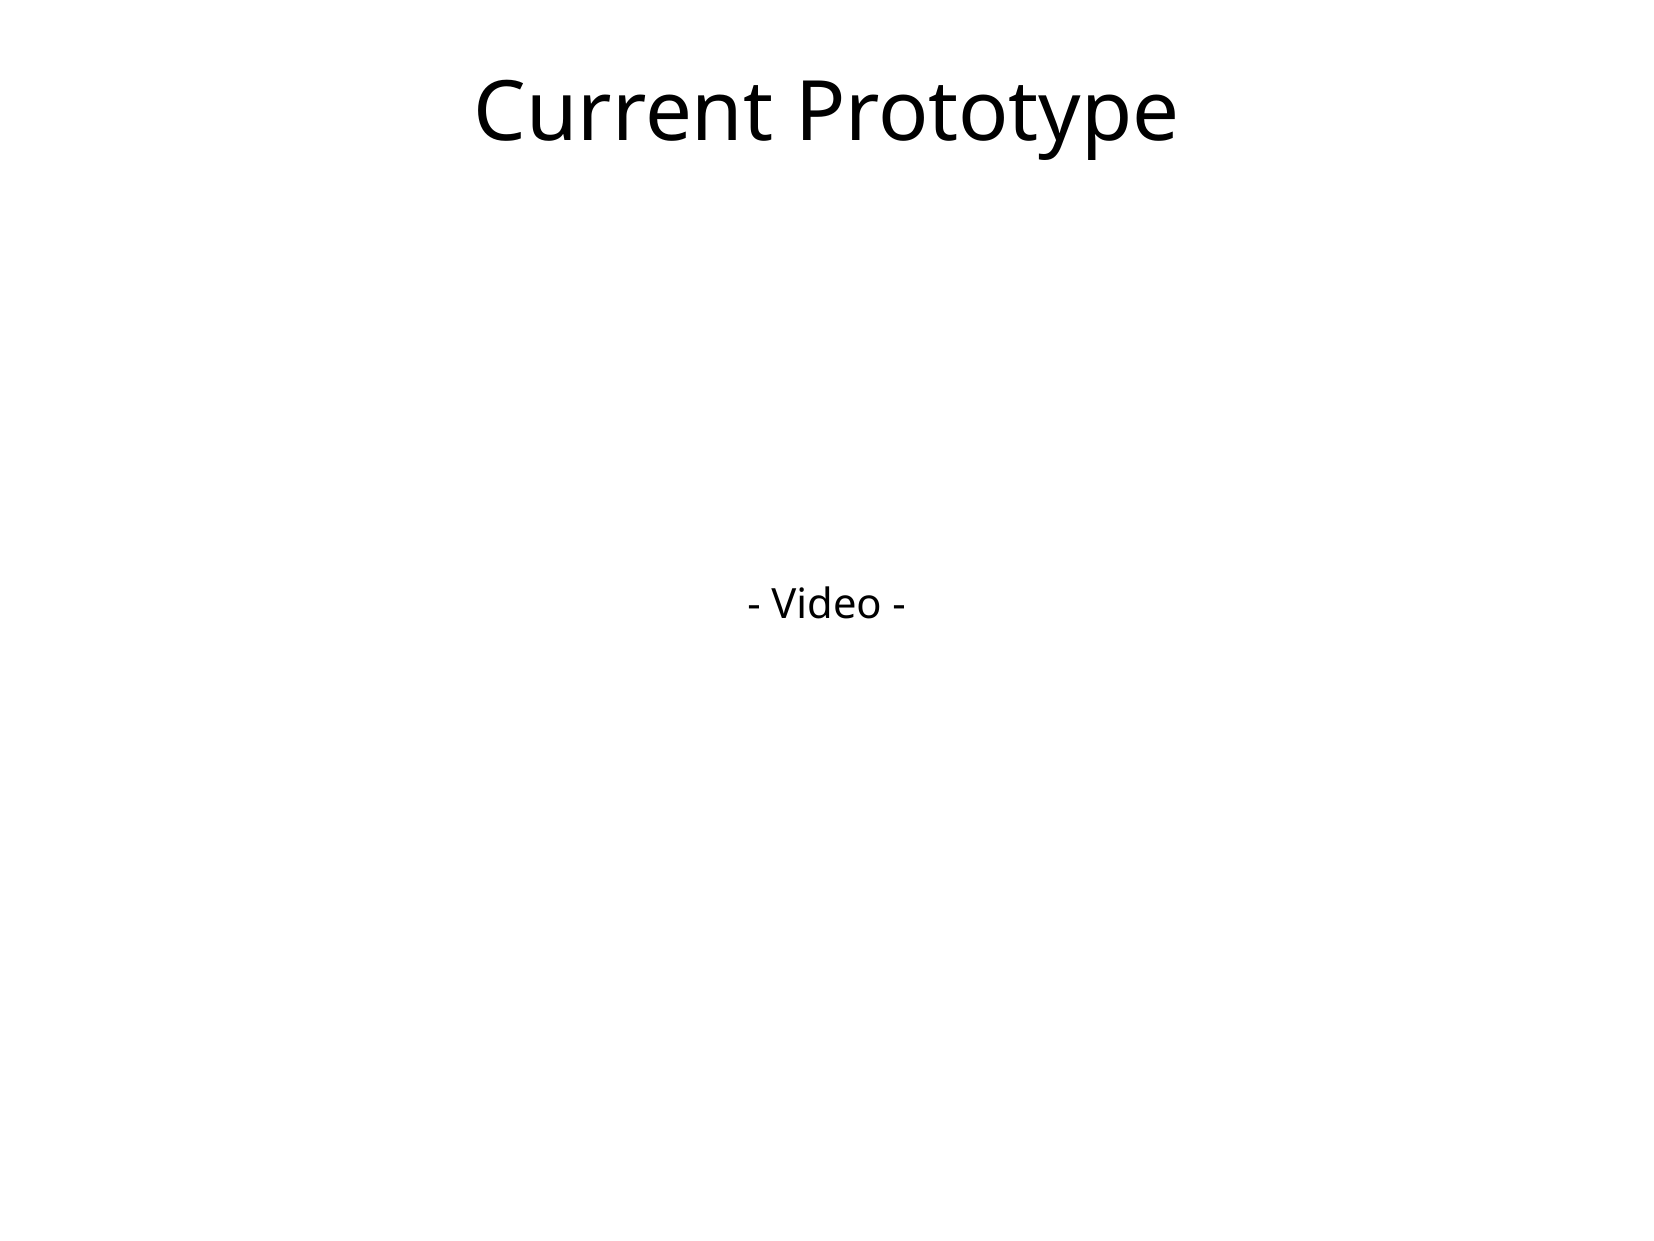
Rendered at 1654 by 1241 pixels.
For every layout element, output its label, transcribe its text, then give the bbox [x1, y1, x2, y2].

list - Video - [82, 290, 1571, 1109]
title Current Prototype [82, 49, 1571, 257]
